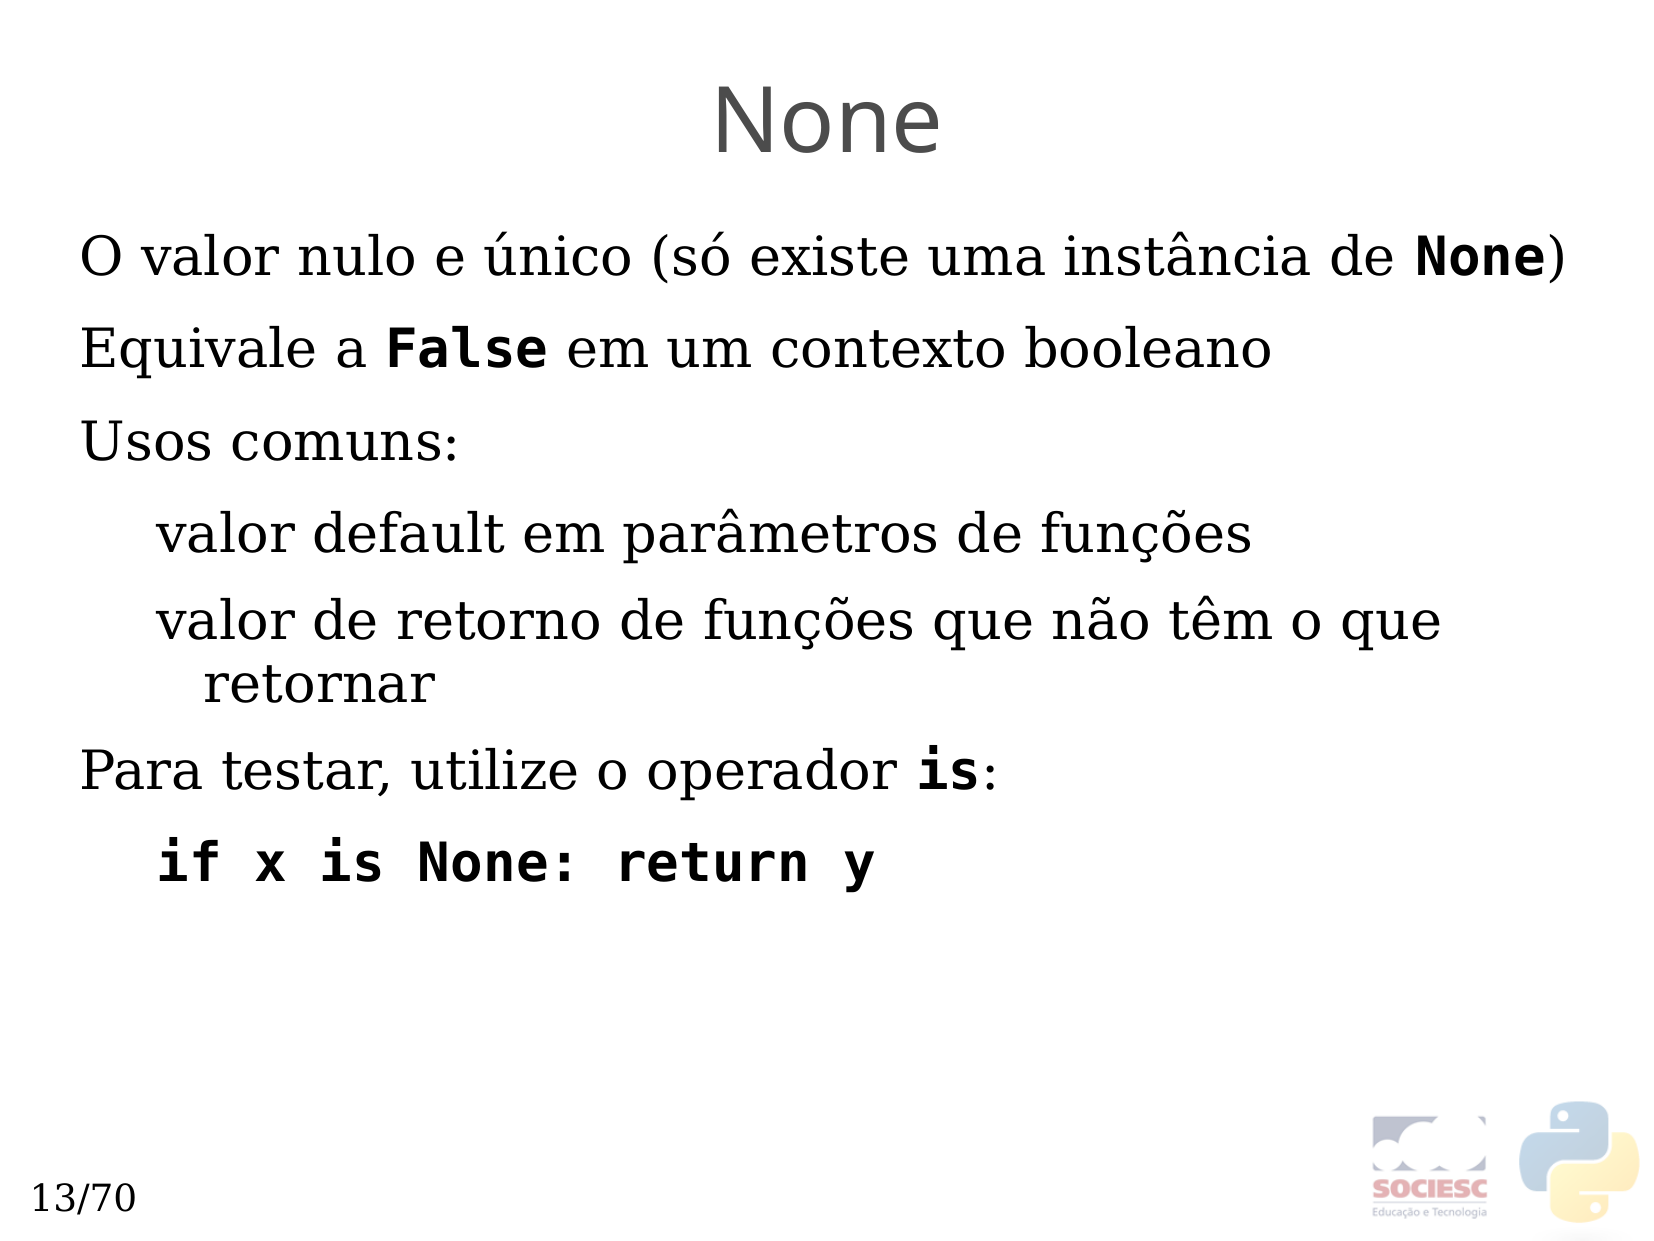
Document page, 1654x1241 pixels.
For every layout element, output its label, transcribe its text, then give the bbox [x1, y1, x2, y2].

picture [1340, 1084, 1654, 1241]
list O valor nulo e único (só existe uma instância de None) Equivale a False em um contexto booleano Usos comuns: valor default em parâmetros de funções valor de retorno de funções que não têm o que retornar Para testar, utilize o operador is: if x is None: return y [61, 225, 1612, 1088]
title None [82, 13, 1571, 222]
